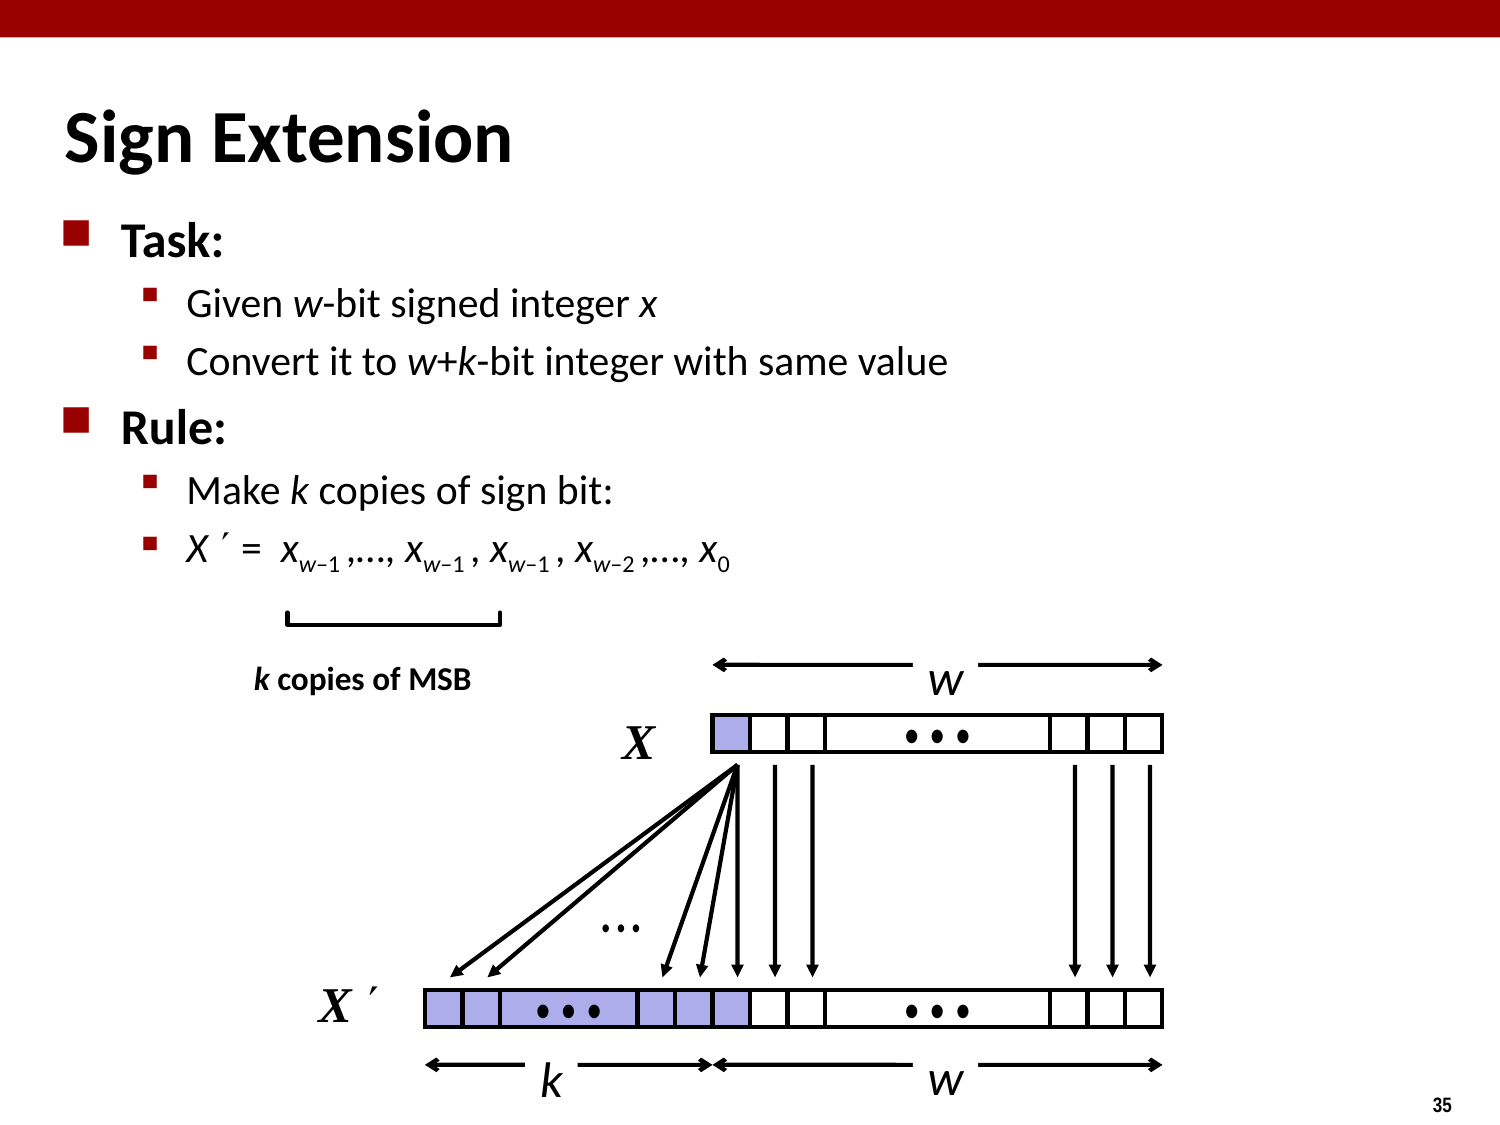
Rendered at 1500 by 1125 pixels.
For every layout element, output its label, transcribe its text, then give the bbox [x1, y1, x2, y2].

text_box [1050, 714, 1163, 753]
text_box [712, 714, 825, 753]
text_box w [912, 1037, 979, 1113]
text_box w [912, 637, 979, 713]
text_box k [525, 1039, 578, 1115]
text_box • • • [500, 989, 637, 1028]
text_box X [607, 702, 683, 778]
text_box Sign Extension [49, 87, 1053, 179]
text_box Task: Given w-bit signed integer x Convert it to w+k-bit integer with same value Rule: Make k copies of sign bit: X  = xw–1 ,…, xw–1 , xw–1 , xw–2 ,…, x0 [49, 200, 1411, 1058]
text_box [1050, 989, 1163, 1028]
text_box [637, 989, 825, 1028]
text_box X  [303, 964, 396, 1040]
text_box [424, 989, 500, 1028]
text_box • • • [825, 714, 1050, 753]
text_box • • • [586, 902, 656, 953]
text_box k copies of MSB [238, 649, 487, 705]
text_box • • • [825, 989, 1050, 1028]
